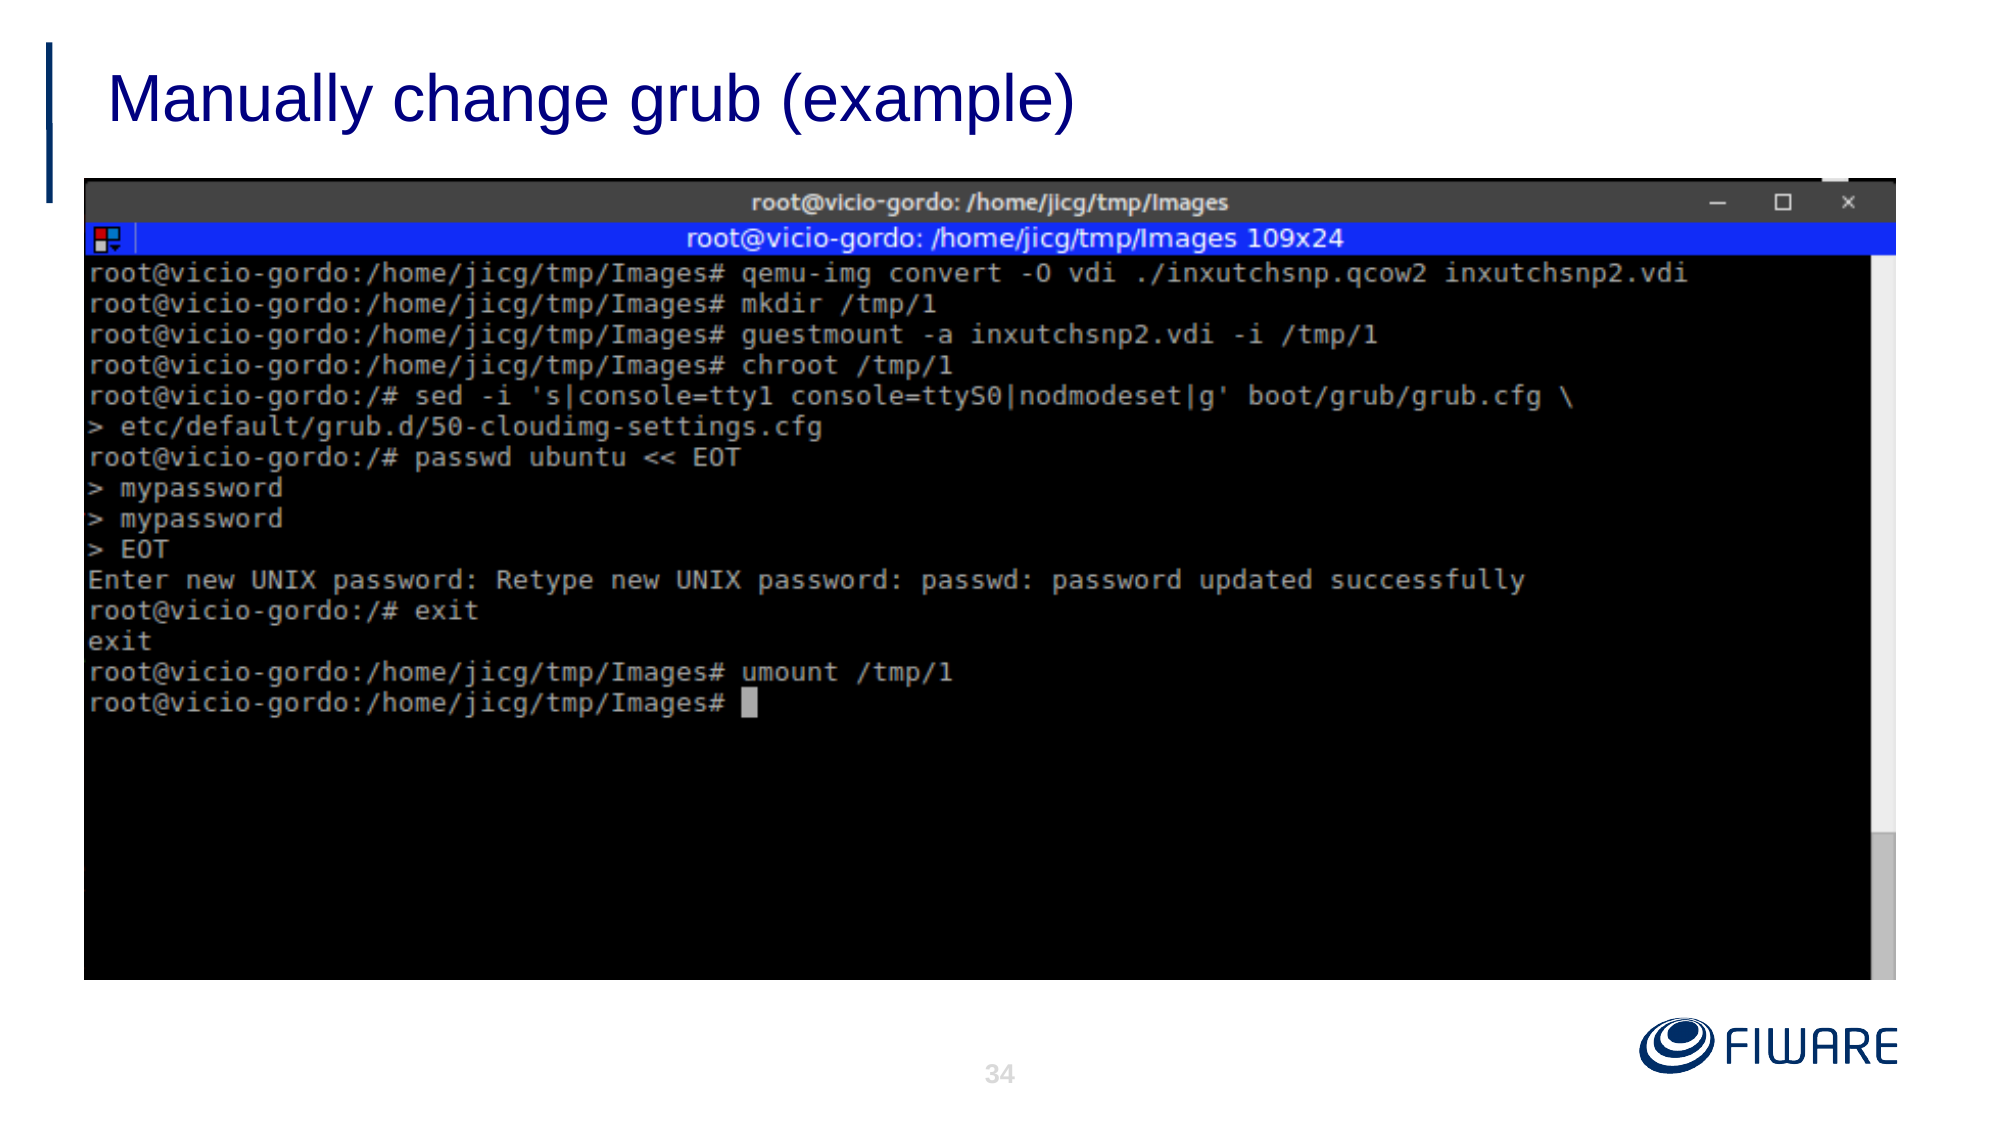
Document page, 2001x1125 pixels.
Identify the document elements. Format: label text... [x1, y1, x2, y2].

slide_number <number> [887, 1042, 1113, 1103]
picture [84, 178, 1896, 980]
title Manually change grub (example) [92, 47, 1704, 178]
picture [1635, 1012, 1905, 1077]
